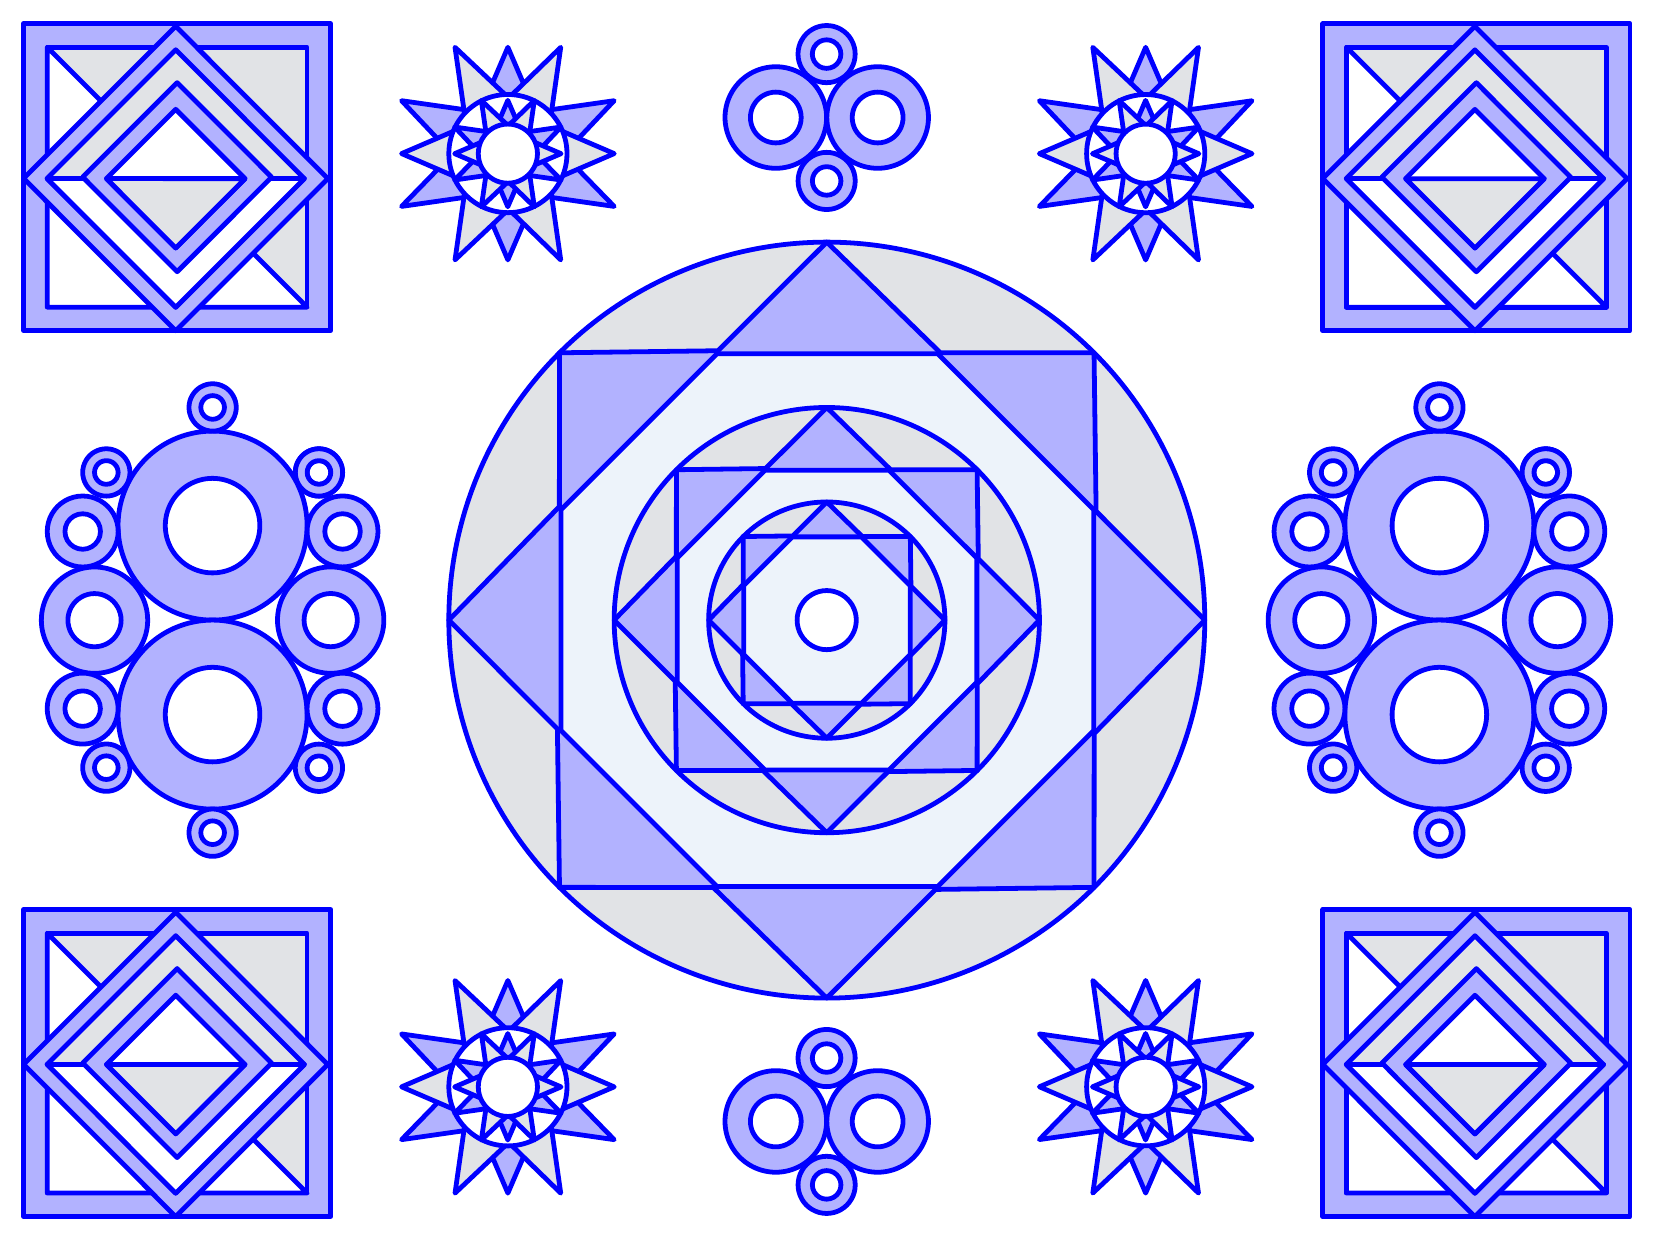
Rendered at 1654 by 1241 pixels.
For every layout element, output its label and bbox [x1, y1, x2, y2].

text_box [1039, 980, 1253, 1194]
text_box [1322, 23, 1630, 331]
text_box [401, 980, 615, 1194]
text_box [725, 1029, 929, 1214]
text_box [23, 23, 331, 331]
text_box [1322, 909, 1630, 1217]
text_box [448, 242, 1205, 999]
text_box [1268, 383, 1611, 857]
text_box [401, 47, 615, 260]
text_box [1039, 47, 1253, 260]
text_box [23, 909, 331, 1217]
text_box [725, 25, 929, 210]
text_box [41, 383, 384, 857]
